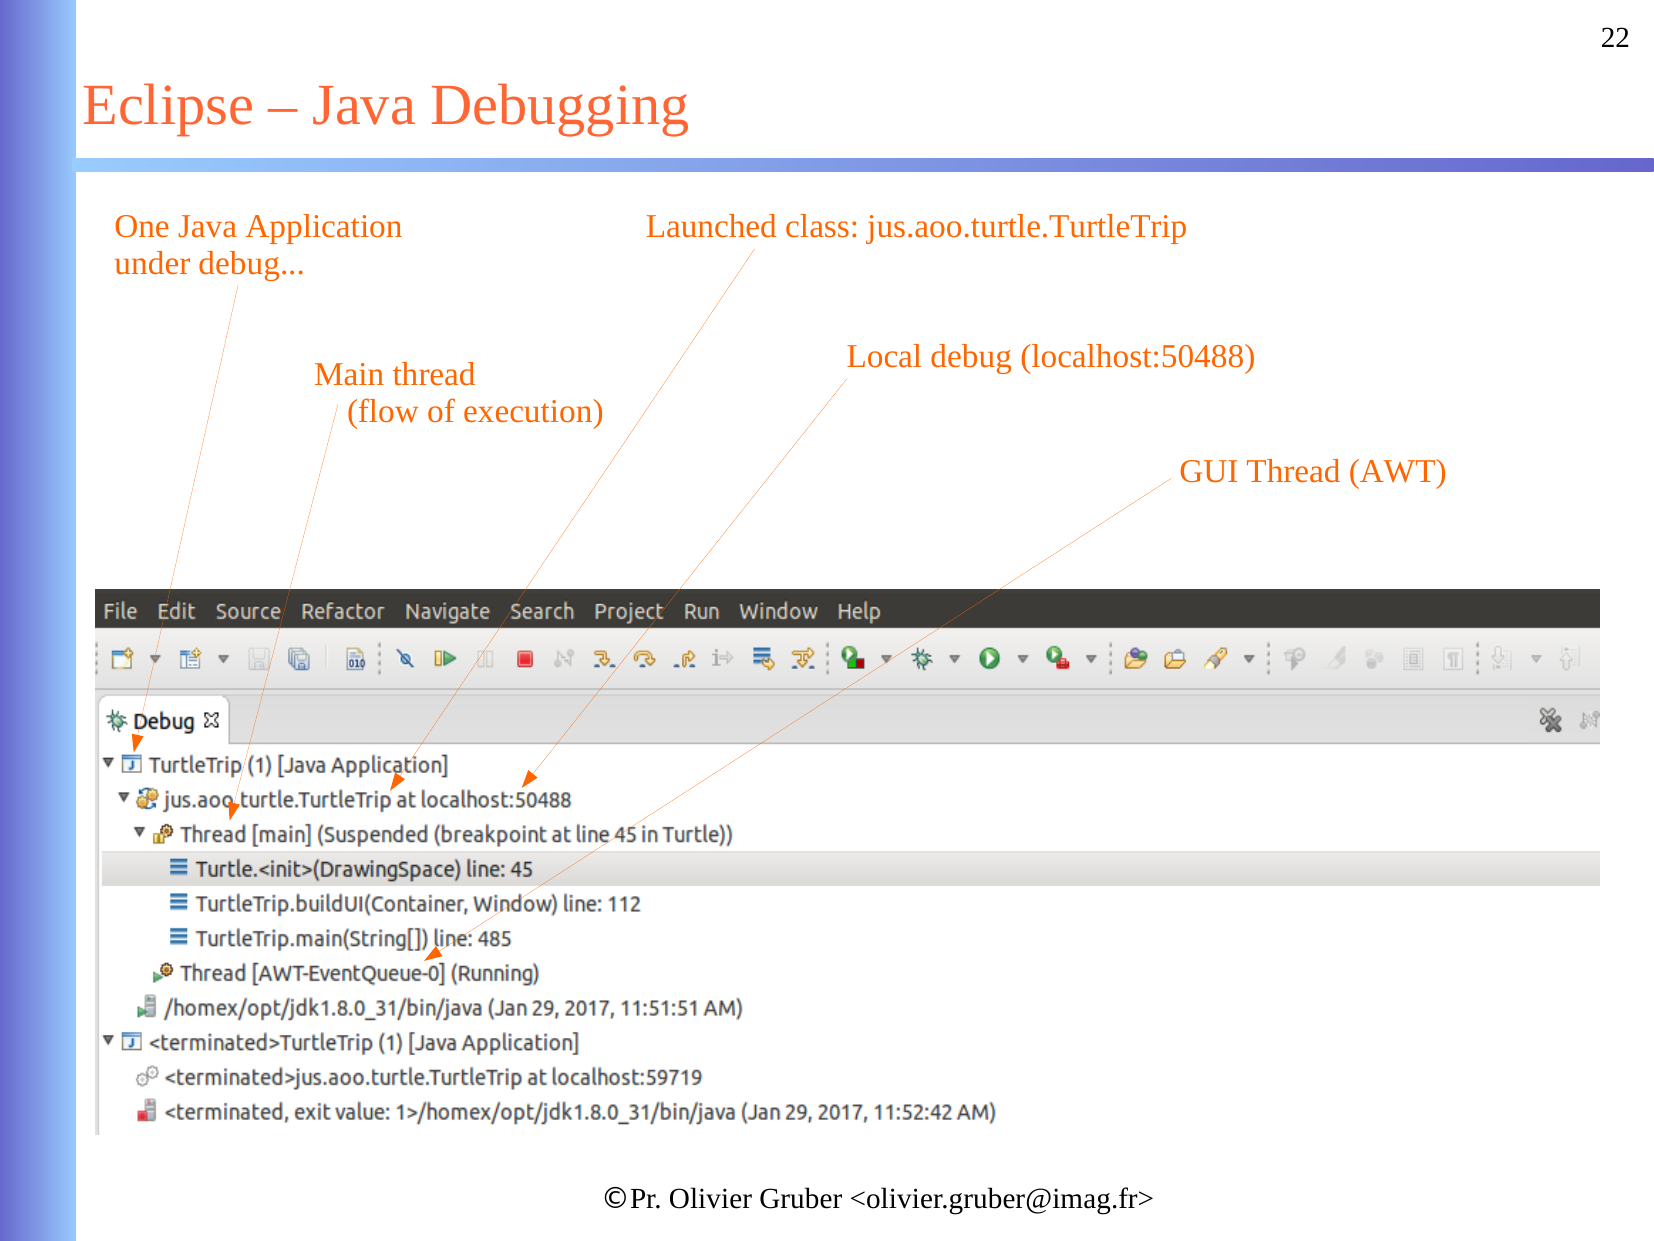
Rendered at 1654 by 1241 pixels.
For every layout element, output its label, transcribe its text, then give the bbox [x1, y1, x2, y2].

text_box Launched class: jus.aoo.turtle.TurtleTrip [645, 207, 1187, 245]
text_box Local debug (localhost:50488) [846, 337, 1257, 375]
picture [95, 589, 1600, 1135]
text_box One Java Application under debug... [114, 207, 402, 282]
text_box GUI Thread (AWT) [1179, 452, 1444, 490]
title Eclipse – Java Debugging [82, 49, 1571, 161]
text_box Main thread (flow of execution) [314, 355, 605, 430]
